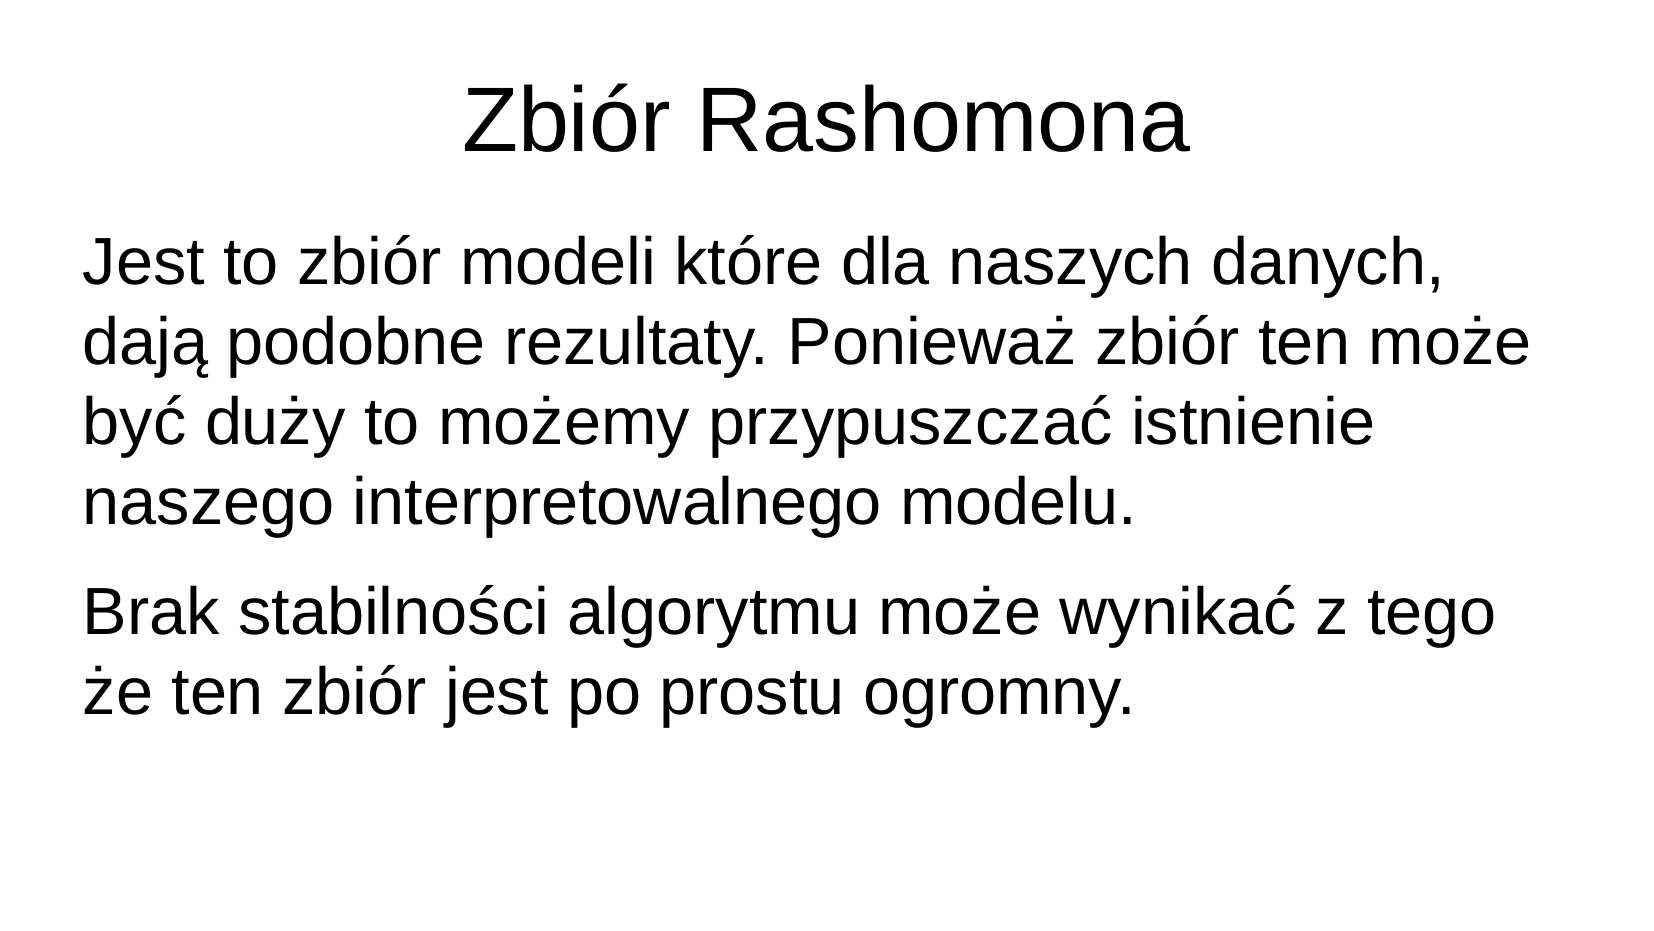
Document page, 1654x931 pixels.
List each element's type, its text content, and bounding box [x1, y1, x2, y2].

list Jest to zbiór modeli które dla naszych danych, dają podobne rezultaty. Ponieważ zbiór ten może być duży to możemy przypuszczać istnienie naszego interpretowalnego modelu. Brak stabilności algorytmu może wynikać z tego że ten zbiór jest po prostu ogromny. [82, 217, 1571, 758]
title Zbiór Rashomona [82, 37, 1571, 193]
